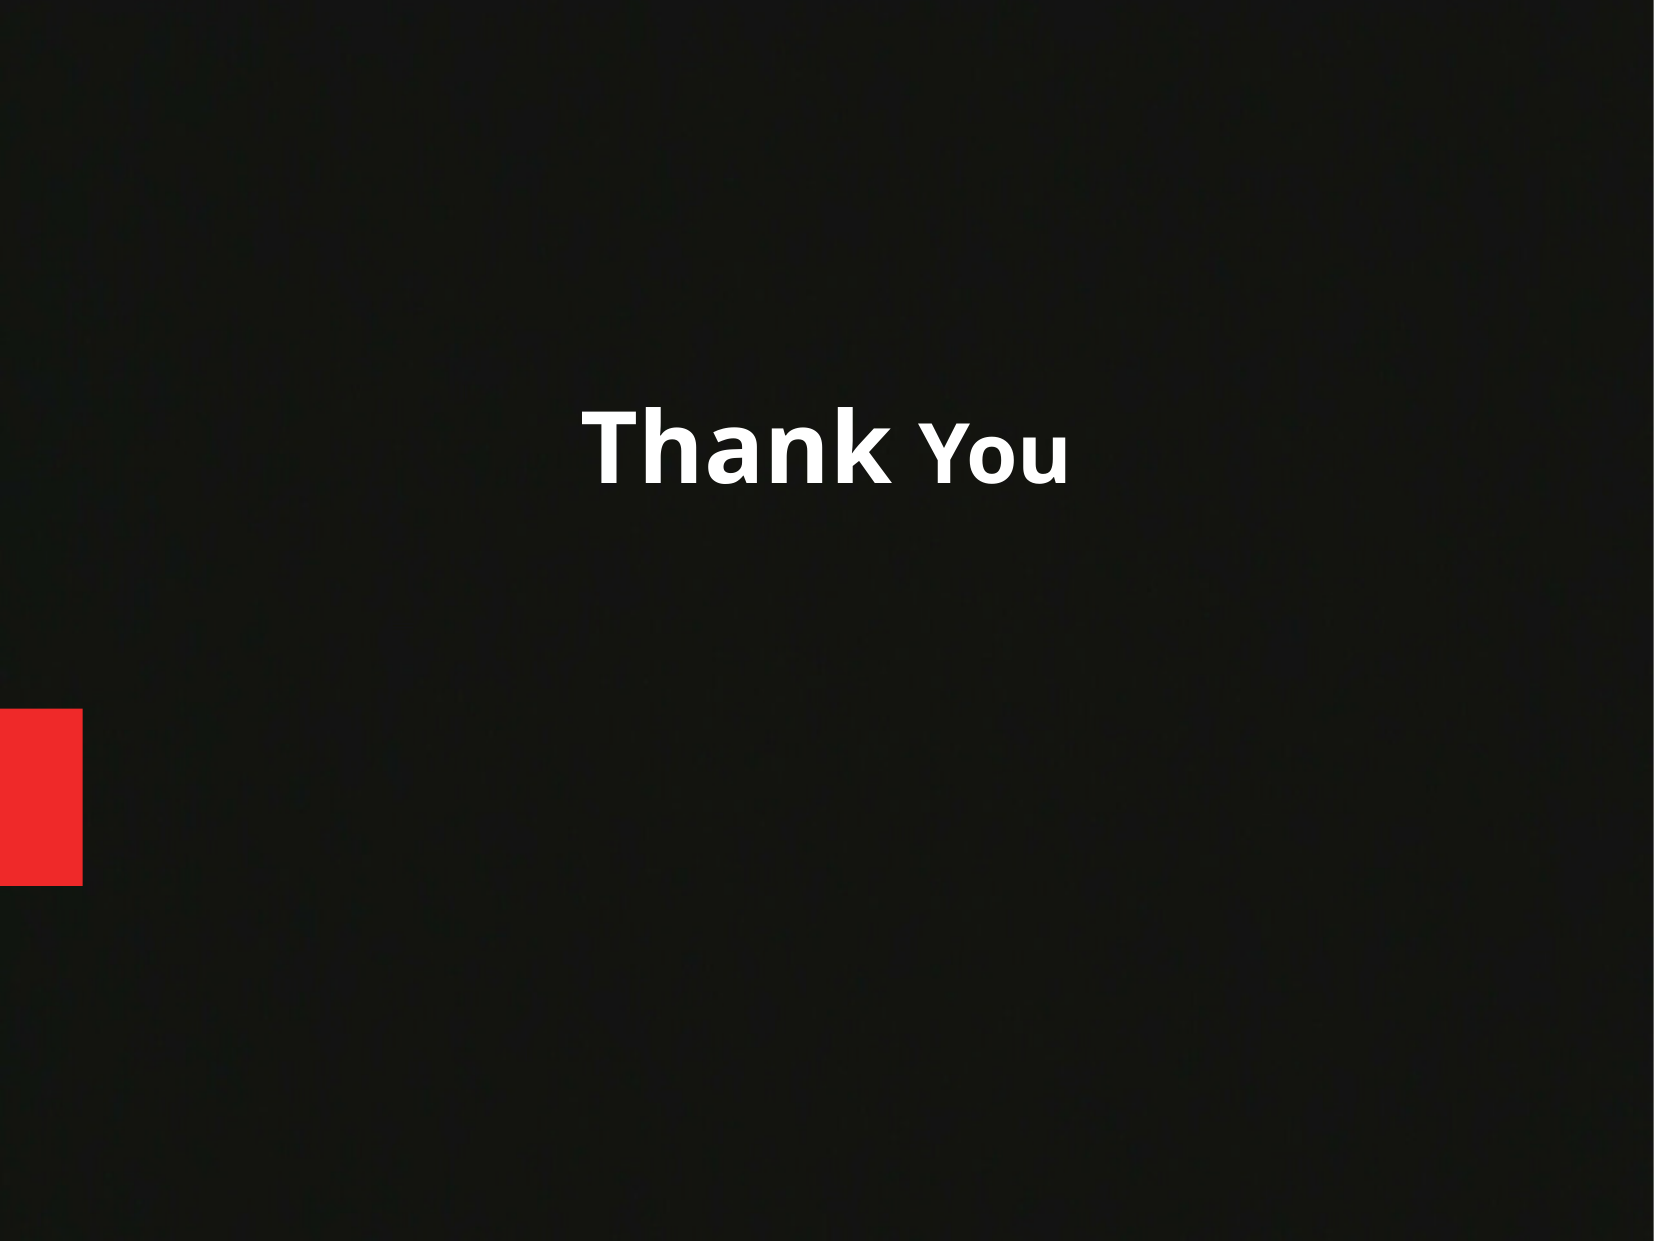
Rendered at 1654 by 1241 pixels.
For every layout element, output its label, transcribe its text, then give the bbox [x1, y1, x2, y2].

picture [0, 0, 1654, 1241]
title Thank You [59, 373, 1595, 517]
